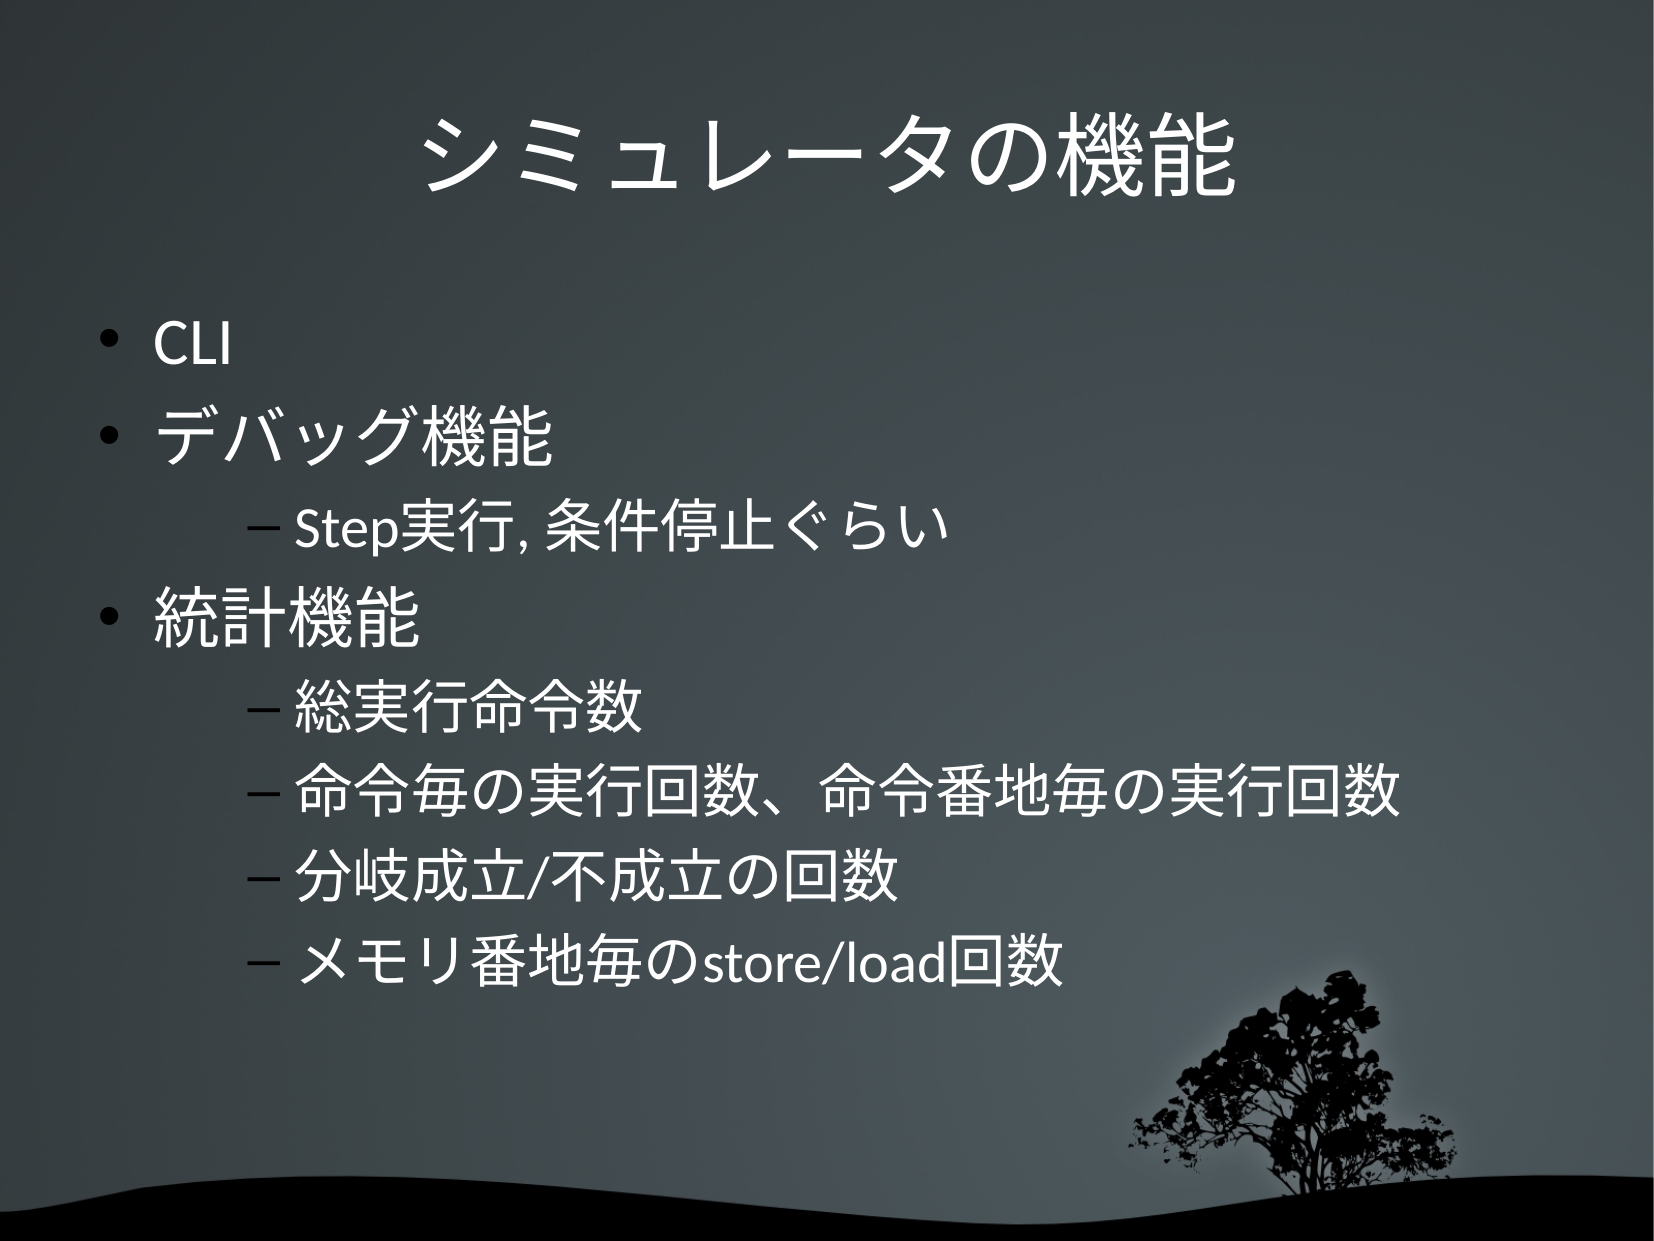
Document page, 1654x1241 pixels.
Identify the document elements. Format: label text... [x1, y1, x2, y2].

text_box CLI デバッグ機能 Step実行, 条件停止ぐらい 統計機能 総実行命令数 命令毎の実行回数、命令番地毎の実行回数 分岐成立/不成立の回数 メモリ番地毎のstore/load回数 [82, 290, 1619, 1182]
picture [0, 0, 1654, 1241]
title シミュレータの機能 [82, 49, 1571, 257]
